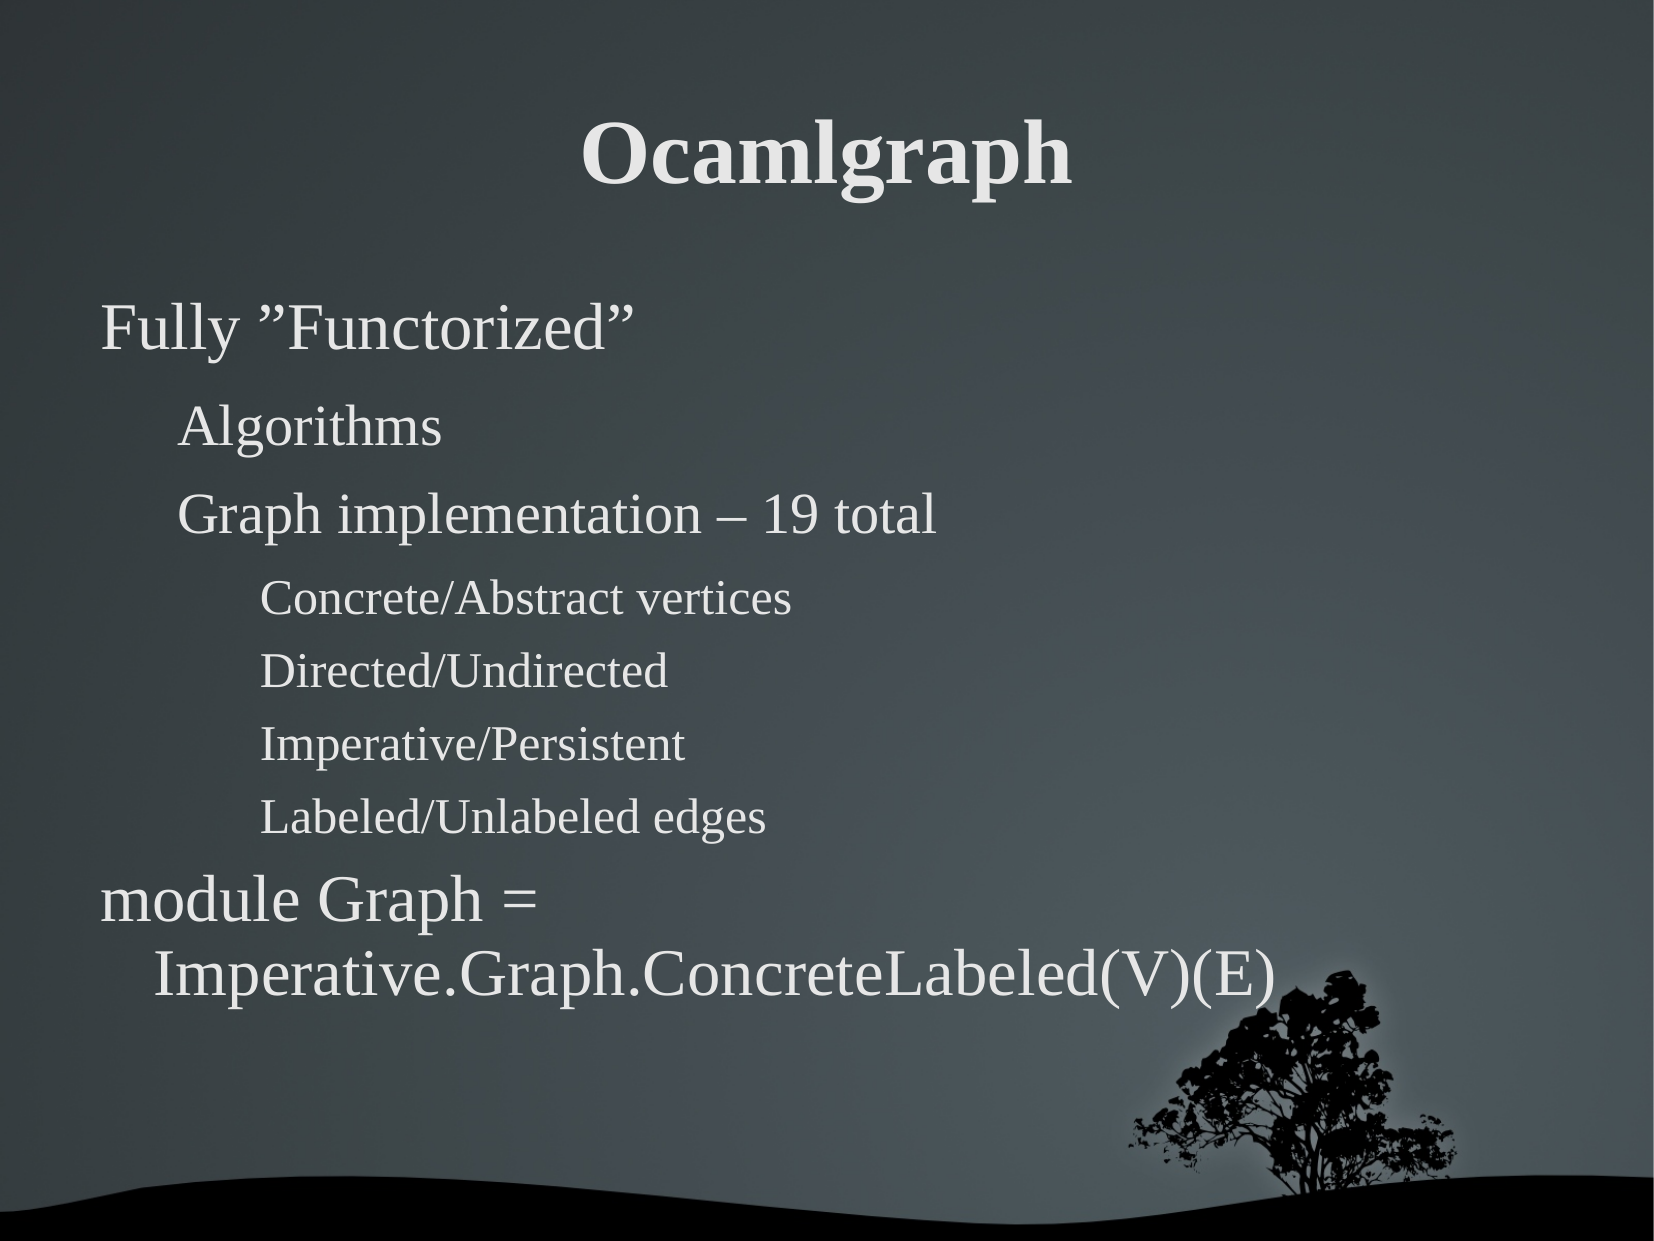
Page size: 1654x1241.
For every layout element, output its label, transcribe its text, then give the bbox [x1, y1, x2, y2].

title Ocamlgraph [82, 56, 1571, 250]
list Fully ”Functorized” Algorithms Graph implementation – 19 total Concrete/Abstract vertices Directed/Undirected Imperative/Persistent Labeled/Unlabeled edges module Graph = Imperative.Graph.ConcreteLabeled(V)(E) [82, 290, 1571, 1094]
picture [0, 0, 1654, 1241]
